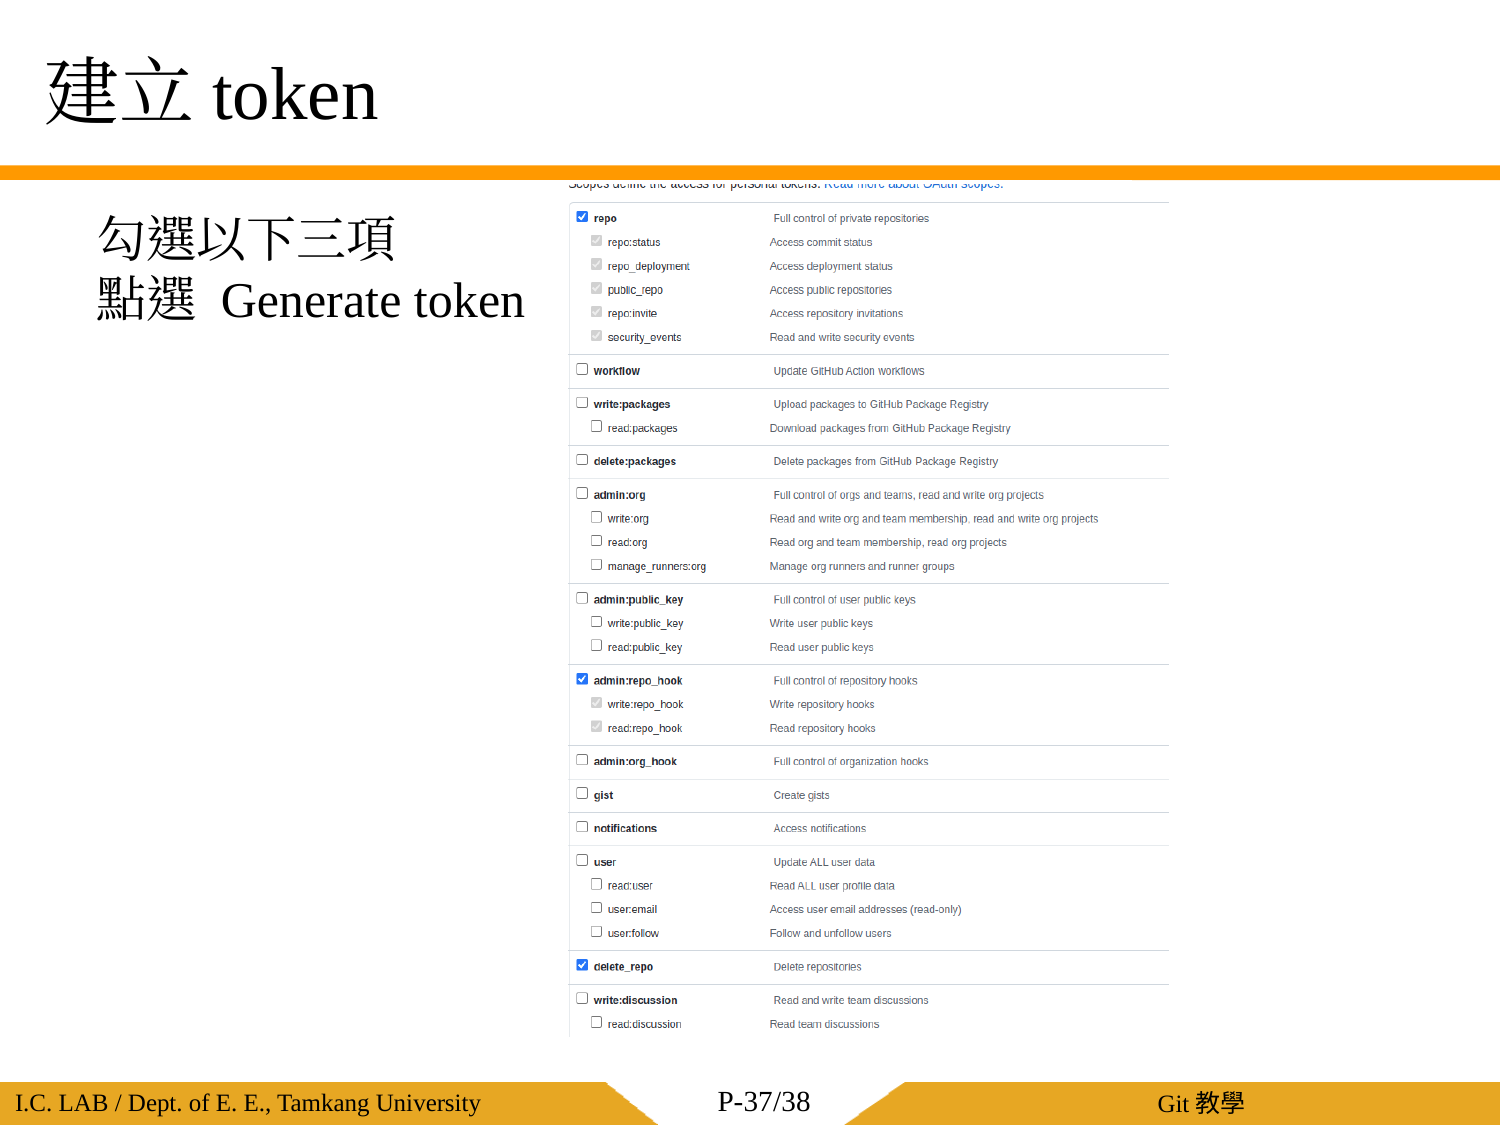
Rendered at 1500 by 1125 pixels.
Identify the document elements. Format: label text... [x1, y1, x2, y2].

title 建立token [29, 19, 1459, 161]
picture [842, 1082, 1500, 1125]
list 勾選以下三項 點選 Generate token [24, 200, 1463, 1074]
picture [414, 184, 1169, 200]
picture [0, 1082, 658, 1125]
